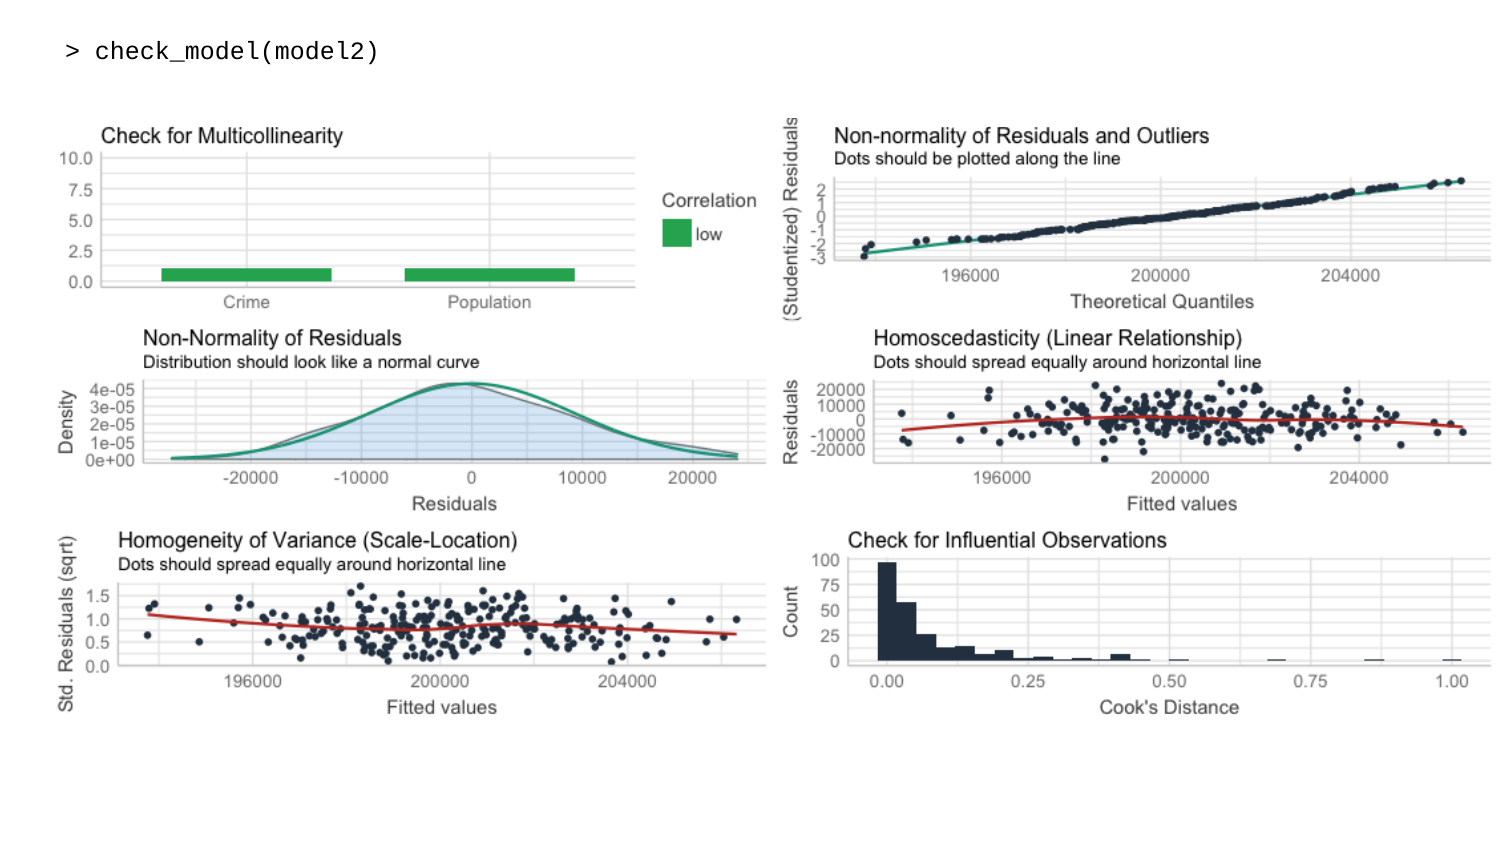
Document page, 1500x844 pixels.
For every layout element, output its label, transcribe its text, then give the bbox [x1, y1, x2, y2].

picture [50, 118, 1500, 726]
text_box > check_model(model2) [49, 19, 1448, 77]
